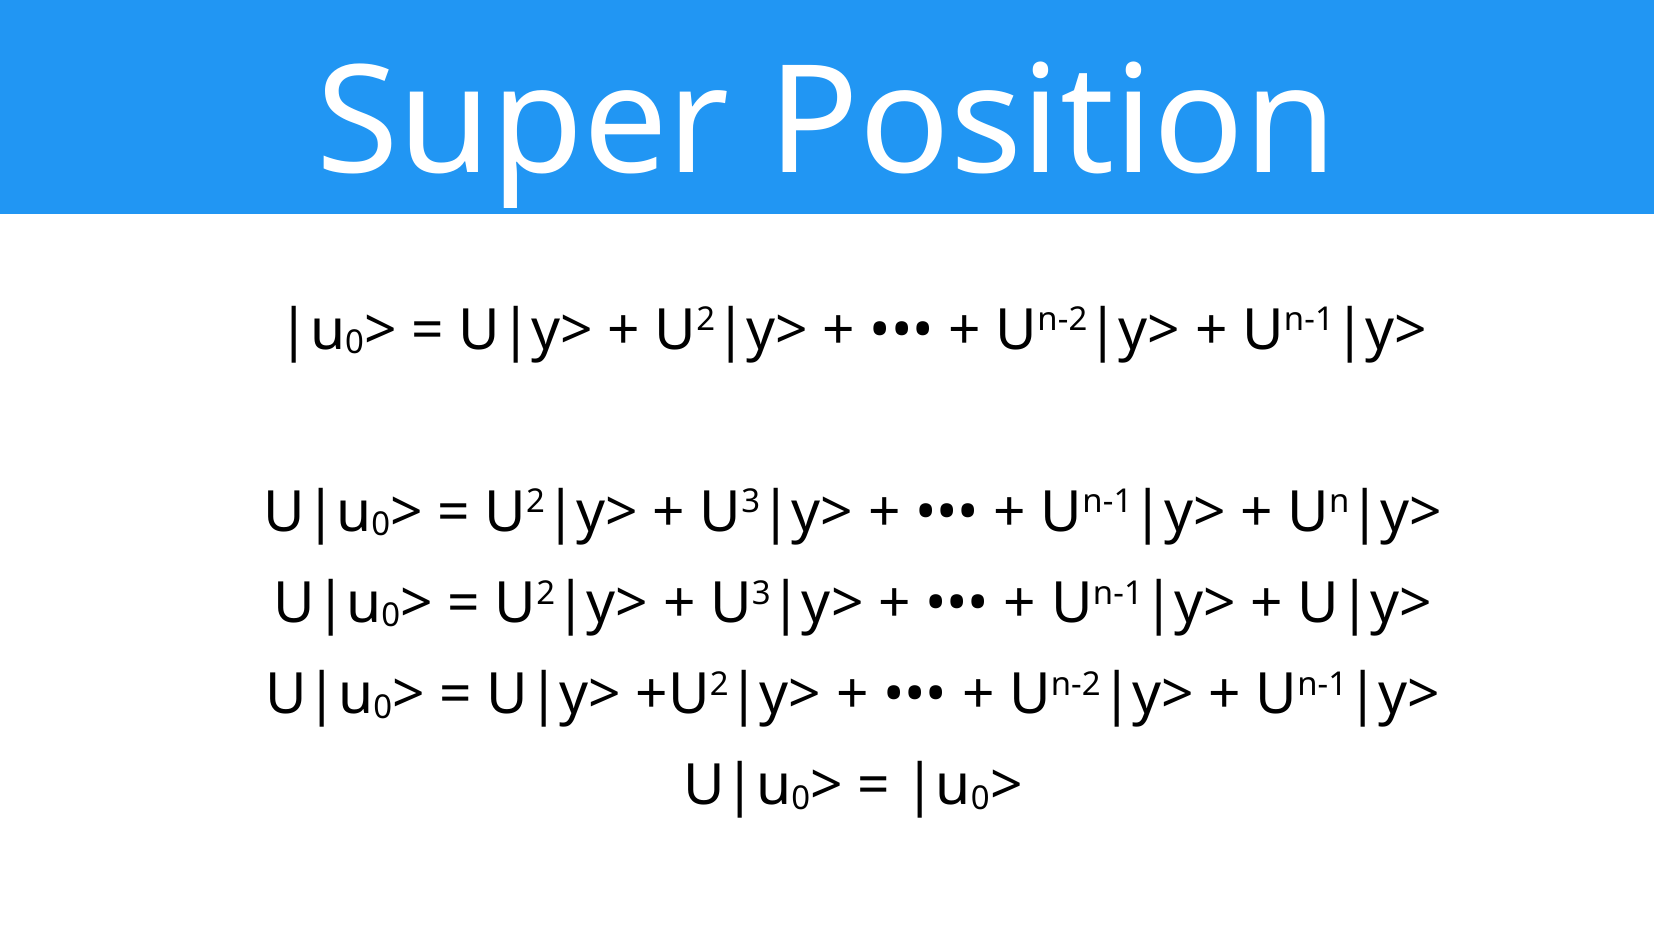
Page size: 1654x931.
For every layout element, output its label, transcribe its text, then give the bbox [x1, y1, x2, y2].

title Super Position [82, 37, 1571, 193]
list |u0> = U|y> + U2|y> + ••• + Un-2|y> + Un-1|y> U|u0> = U2|y> + U3|y> + ••• + Un-1|y> + Un|y> U|u0> = U2|y> + U3|y> + ••• + Un-1|y> + U|y> U|u0> = U|y> +U2|y> + ••• + Un-2|y> + Un-1|y> U|u0> = |u0> [116, 285, 1546, 826]
